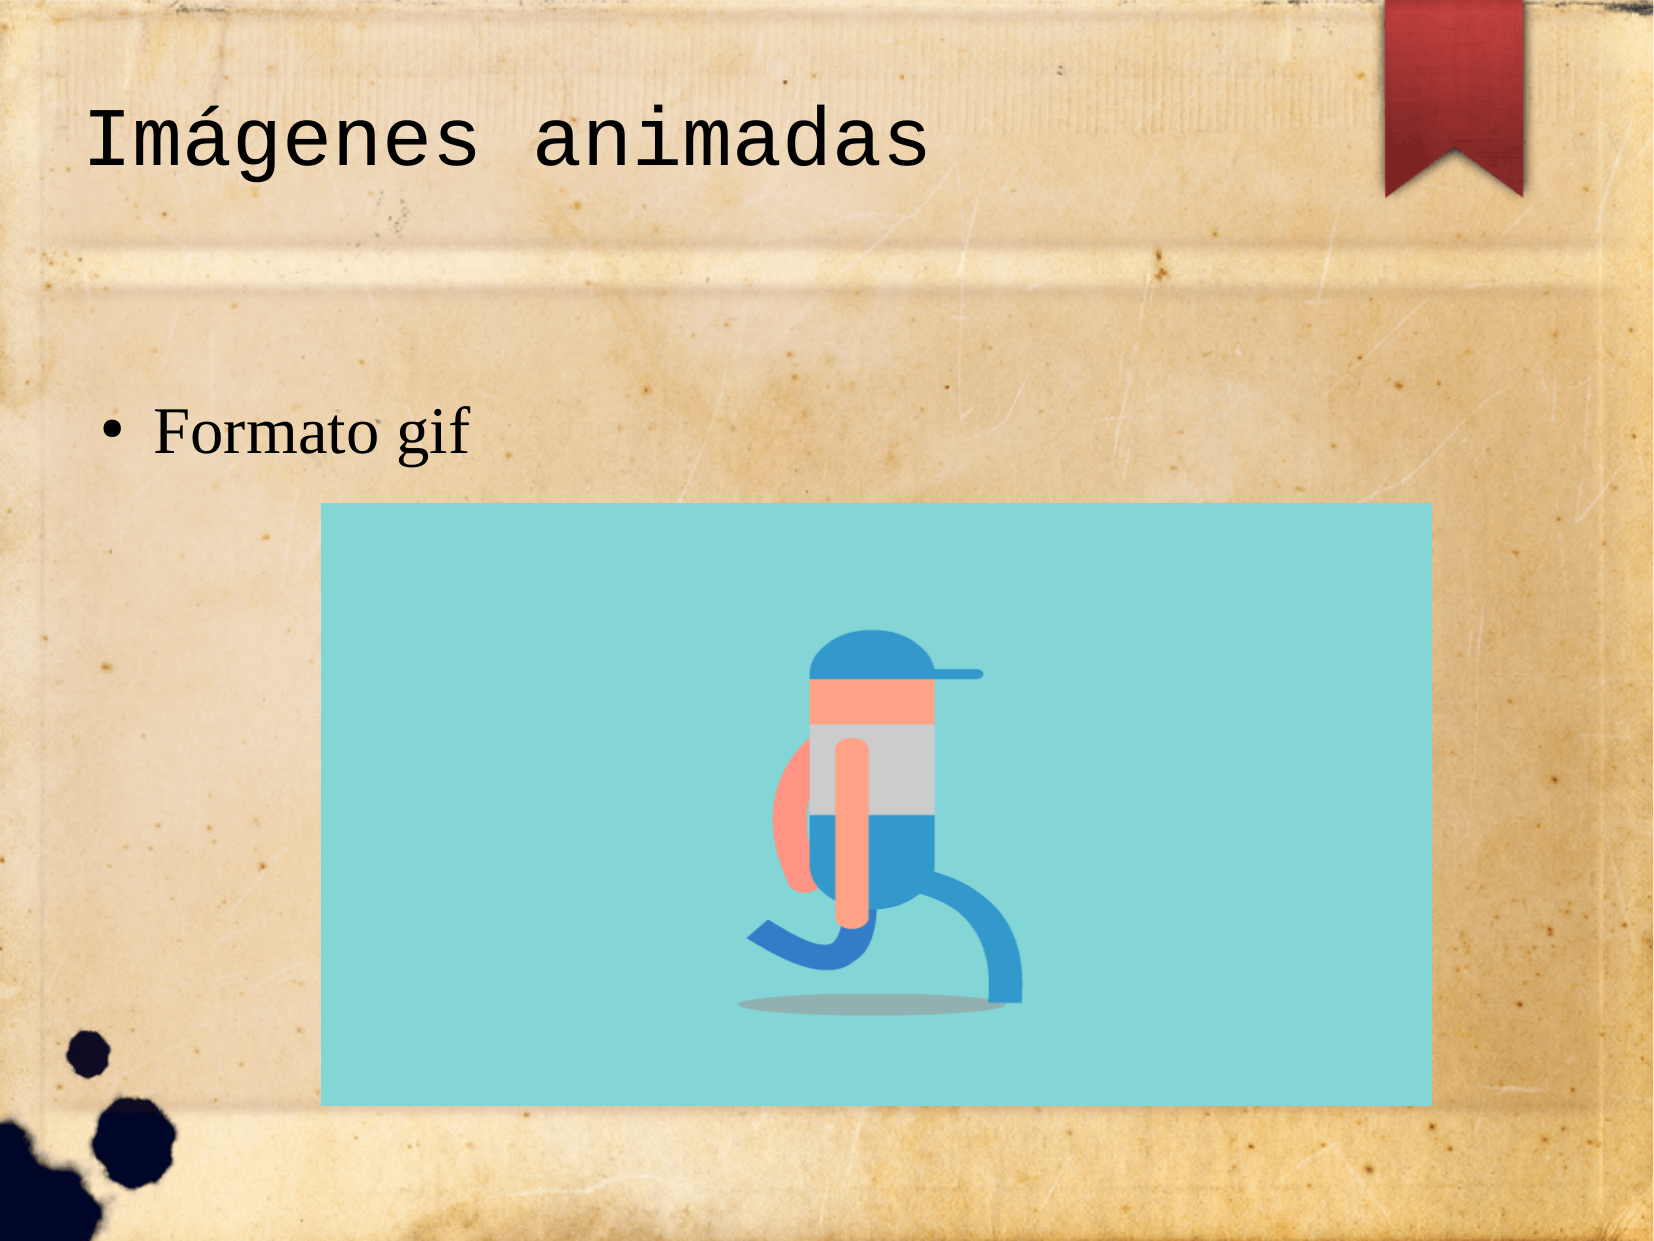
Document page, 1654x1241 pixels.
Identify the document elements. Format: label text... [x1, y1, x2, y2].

list Formato gif [82, 290, 1538, 1010]
title Imágenes animadas [82, 49, 1347, 237]
picture [0, 0, 1654, 1241]
